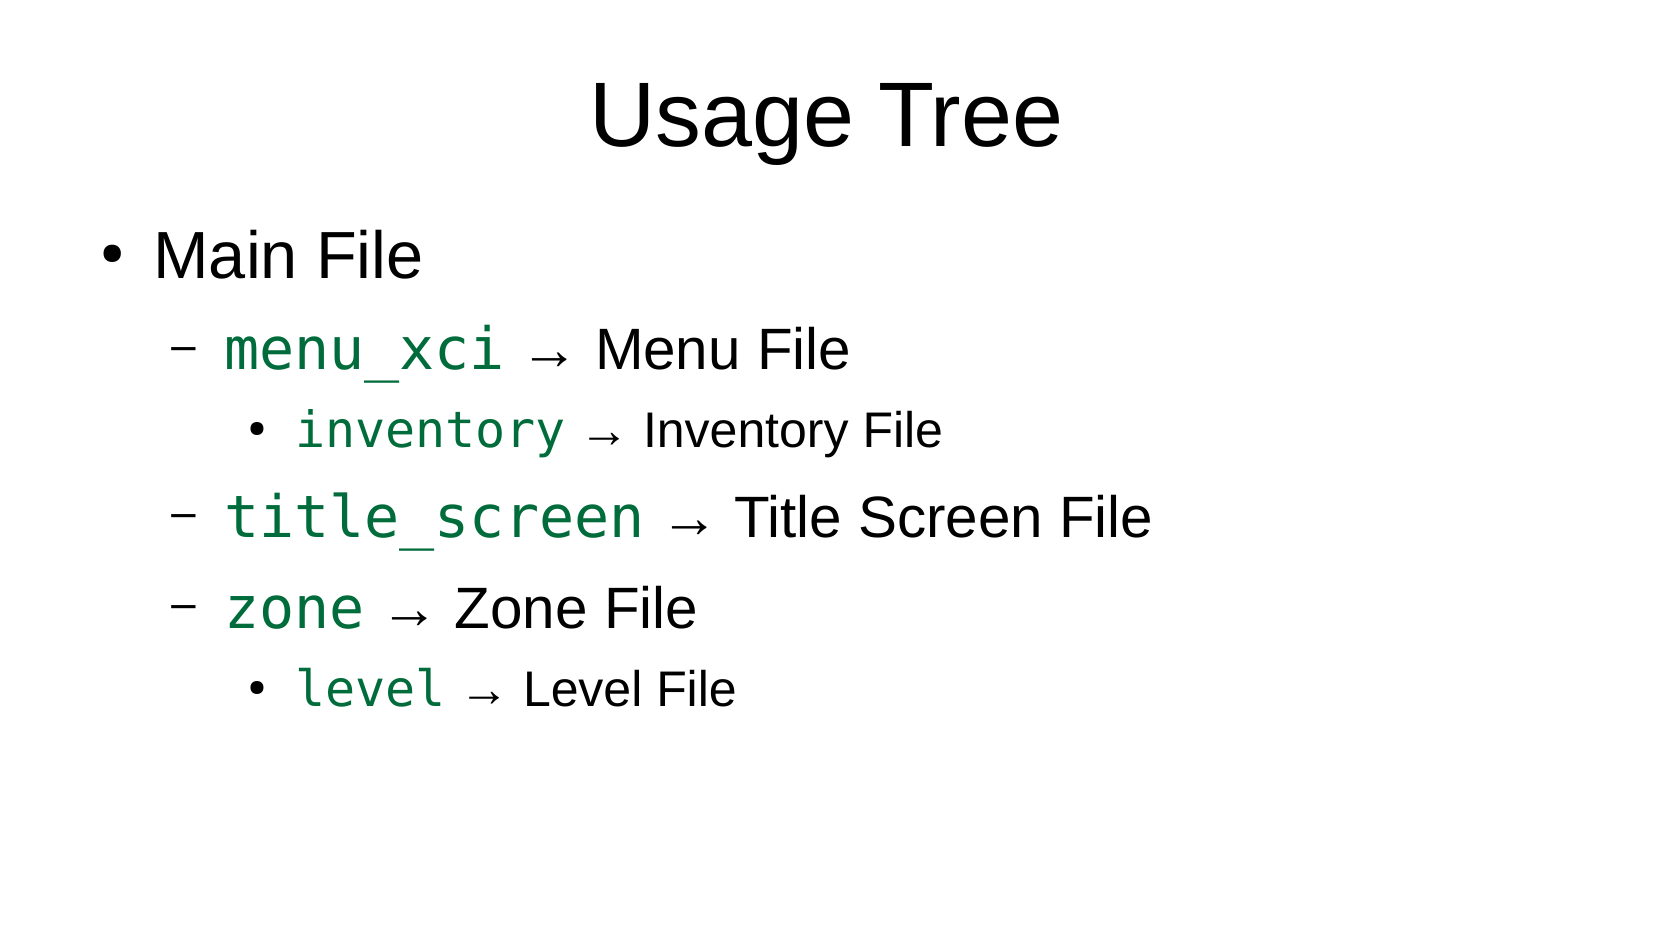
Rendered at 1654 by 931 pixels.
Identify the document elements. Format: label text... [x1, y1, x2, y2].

title Usage Tree [82, 37, 1571, 193]
list Main File menu_xci → Menu File inventory → Inventory File title_screen → Title Screen File zone → Zone File level → Level File [82, 217, 1571, 758]
